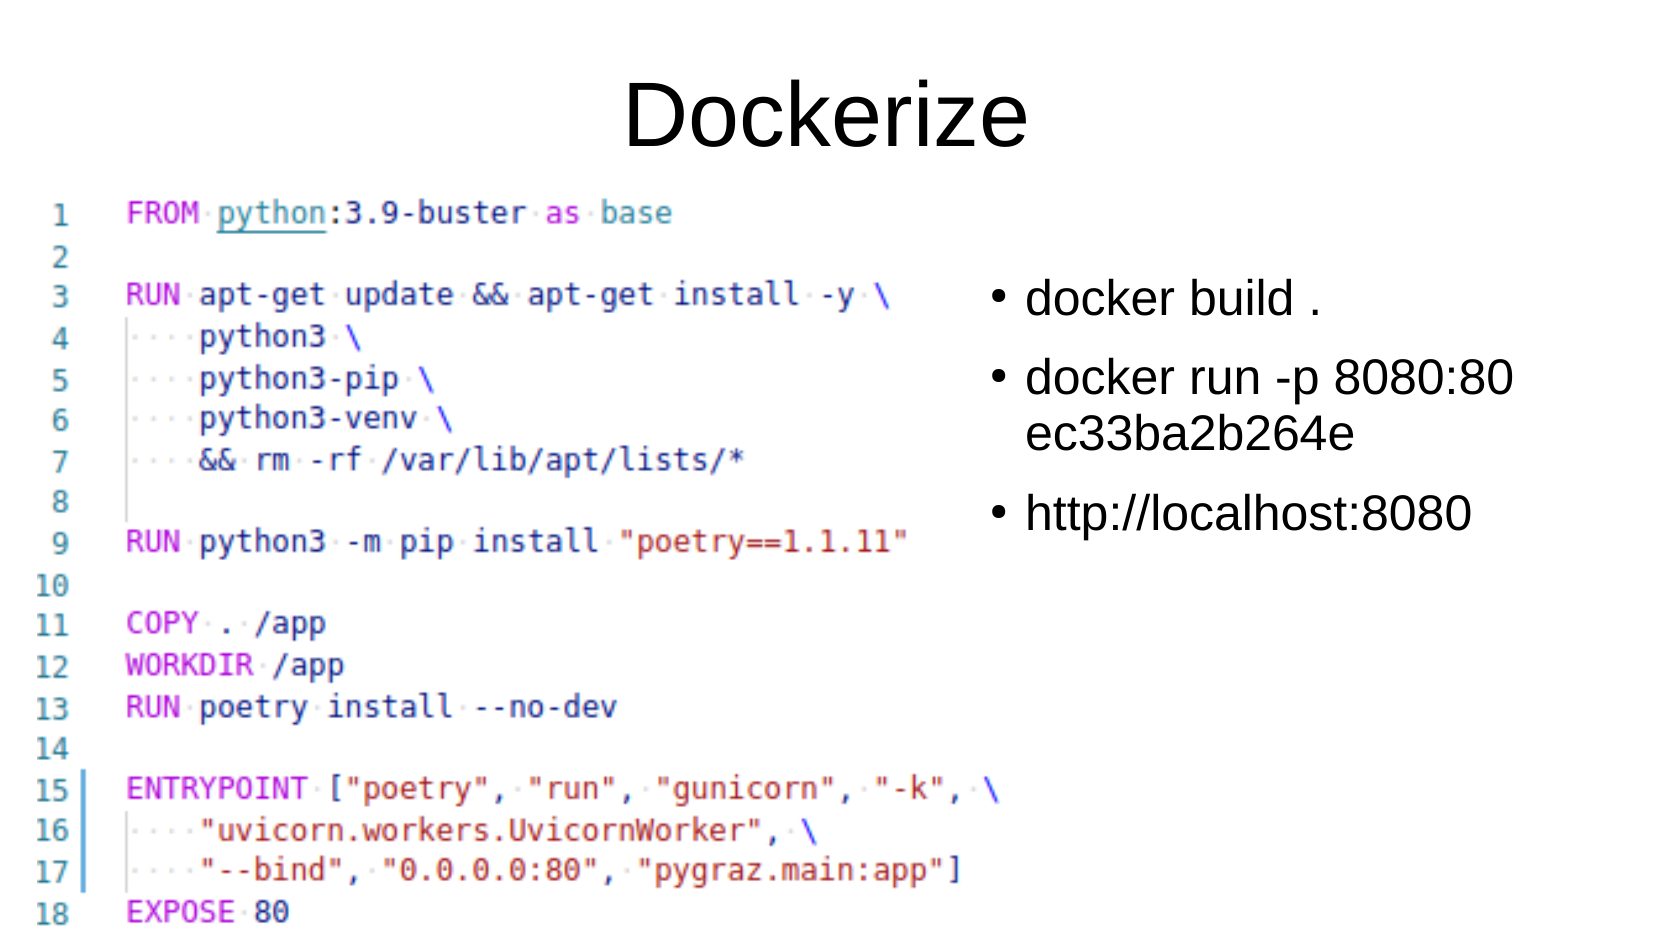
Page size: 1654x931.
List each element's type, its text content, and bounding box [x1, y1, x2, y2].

picture [37, 192, 1020, 931]
text_box [1125, 337, 1155, 408]
title Dockerize [82, 37, 1571, 193]
text_box docker build . docker run -p 8080:80 ec33ba2b264e http://localhost:8080 [975, 262, 1651, 557]
